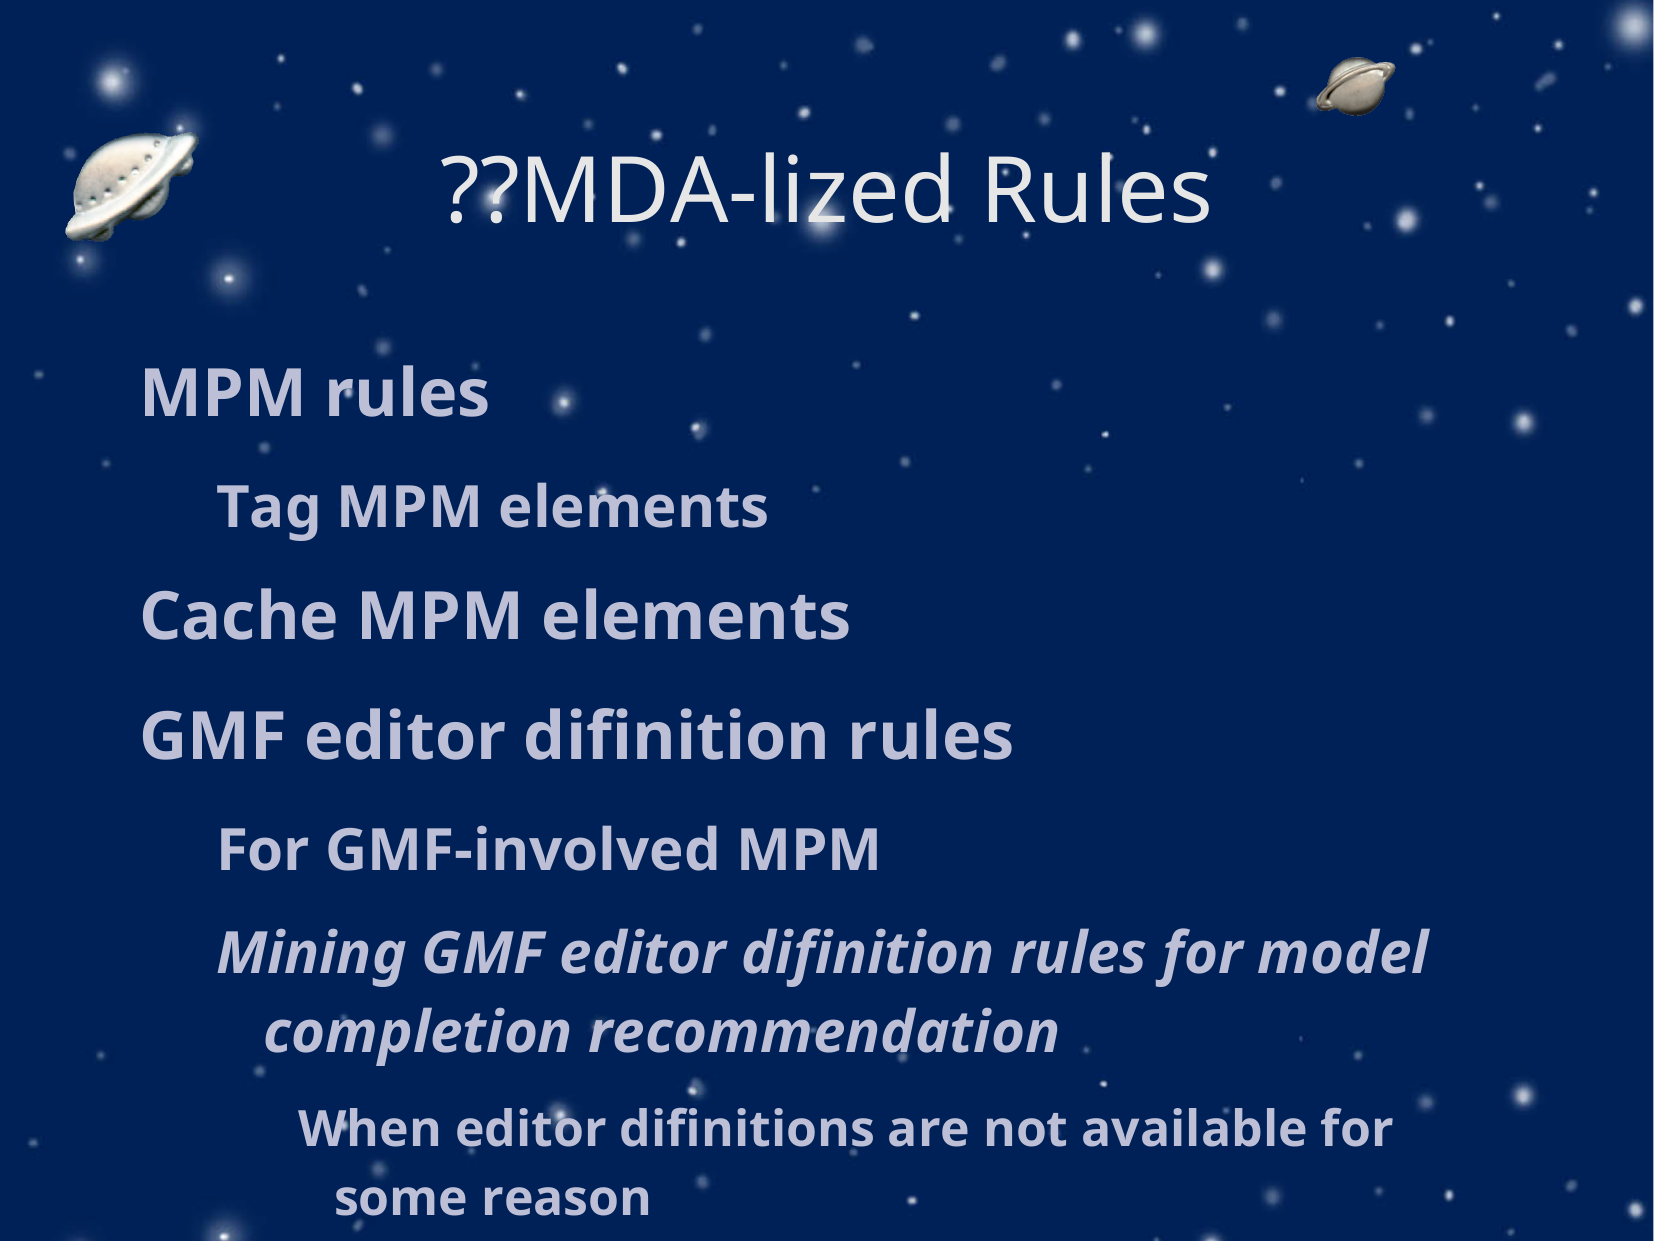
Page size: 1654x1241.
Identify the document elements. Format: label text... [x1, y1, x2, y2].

picture [0, 0, 1654, 1241]
list MPM rules Tag MPM elements Cache MPM elements GMF editor difinition rules For GMF-involved MPM Mining GMF editor difinition rules for model completion recommendation When editor difinitions are not available for some reason [121, 344, 1534, 1112]
title ??MDA-lized Rules [121, 135, 1534, 239]
